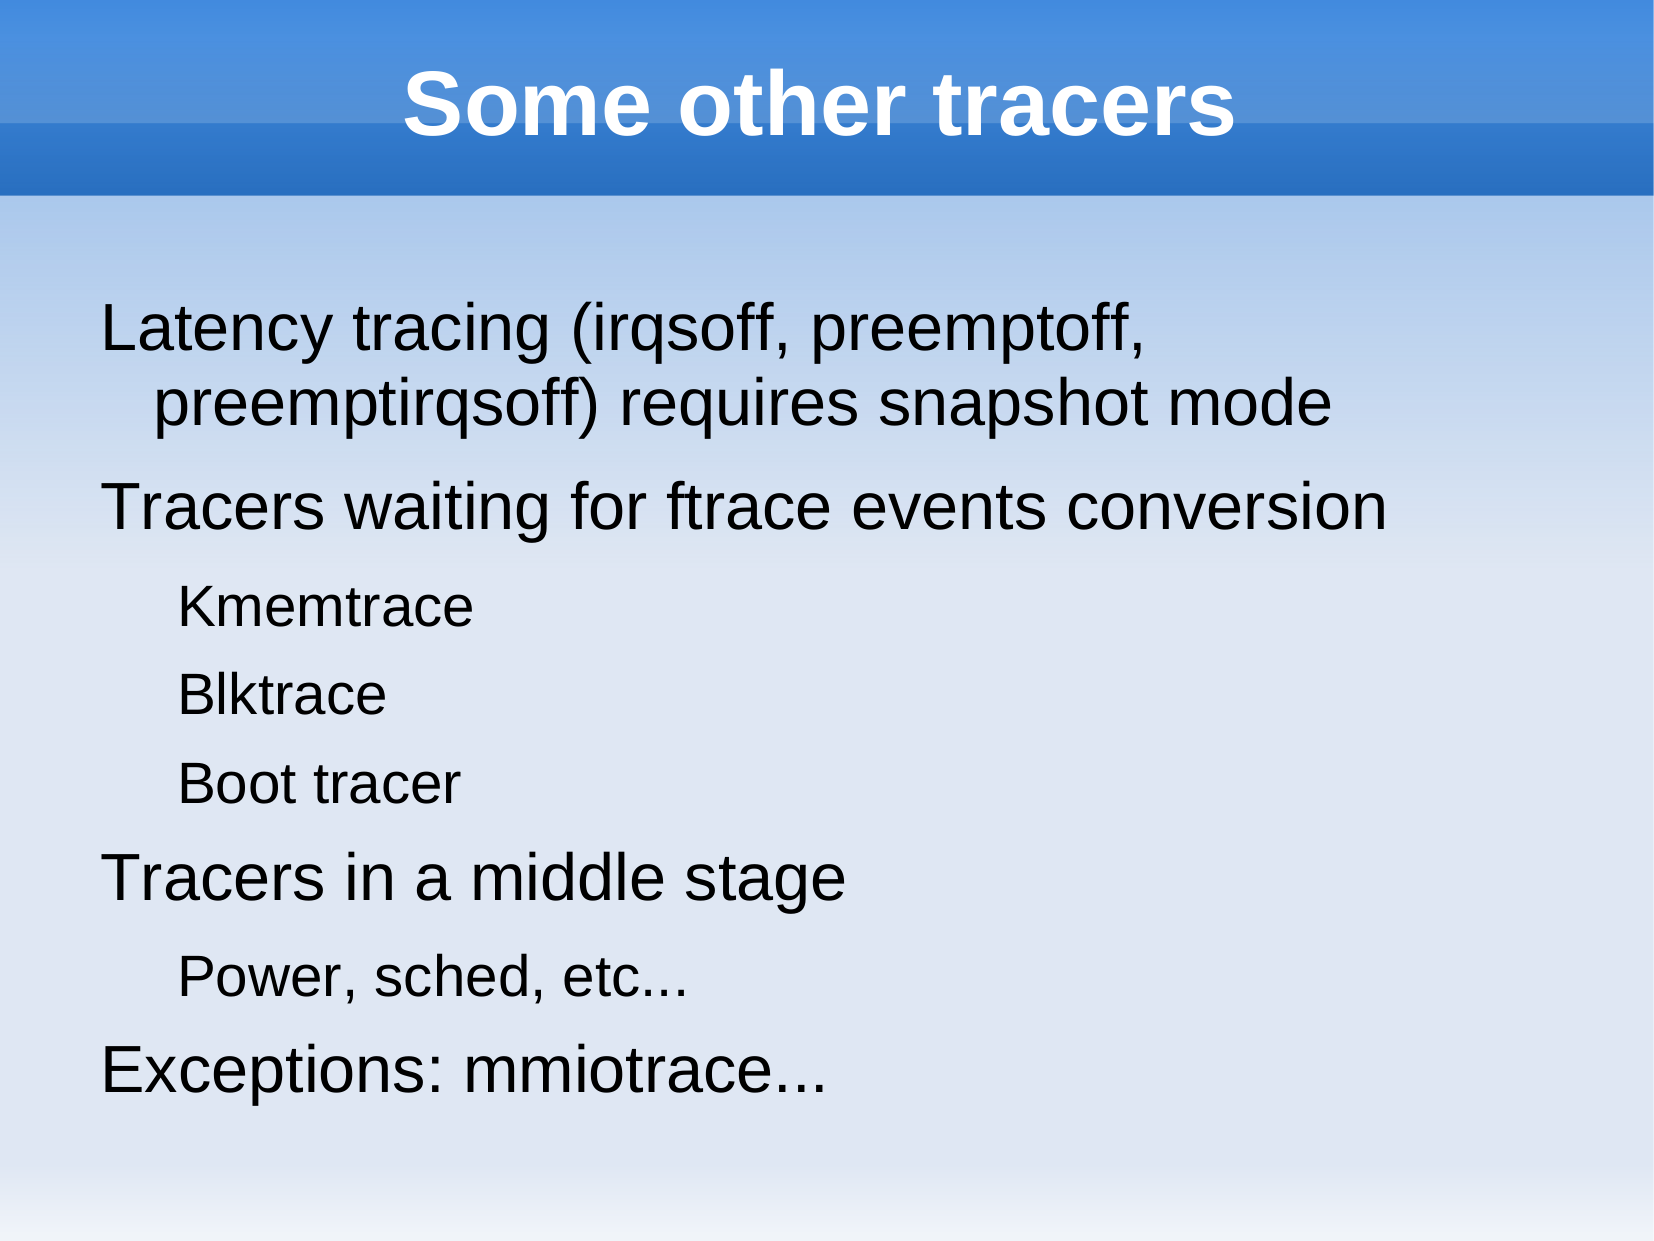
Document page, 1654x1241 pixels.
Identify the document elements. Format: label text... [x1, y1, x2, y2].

list Latency tracing (irqsoff, preemptoff, preemptirqsoff) requires snapshot mode Tracers waiting for ftrace events conversion Kmemtrace Blktrace Boot tracer Tracers in a middle stage Power, sched, etc... Exceptions: mmiotrace... [82, 290, 1571, 1108]
title Some other tracers [76, 7, 1565, 200]
picture [0, 0, 1654, 1241]
